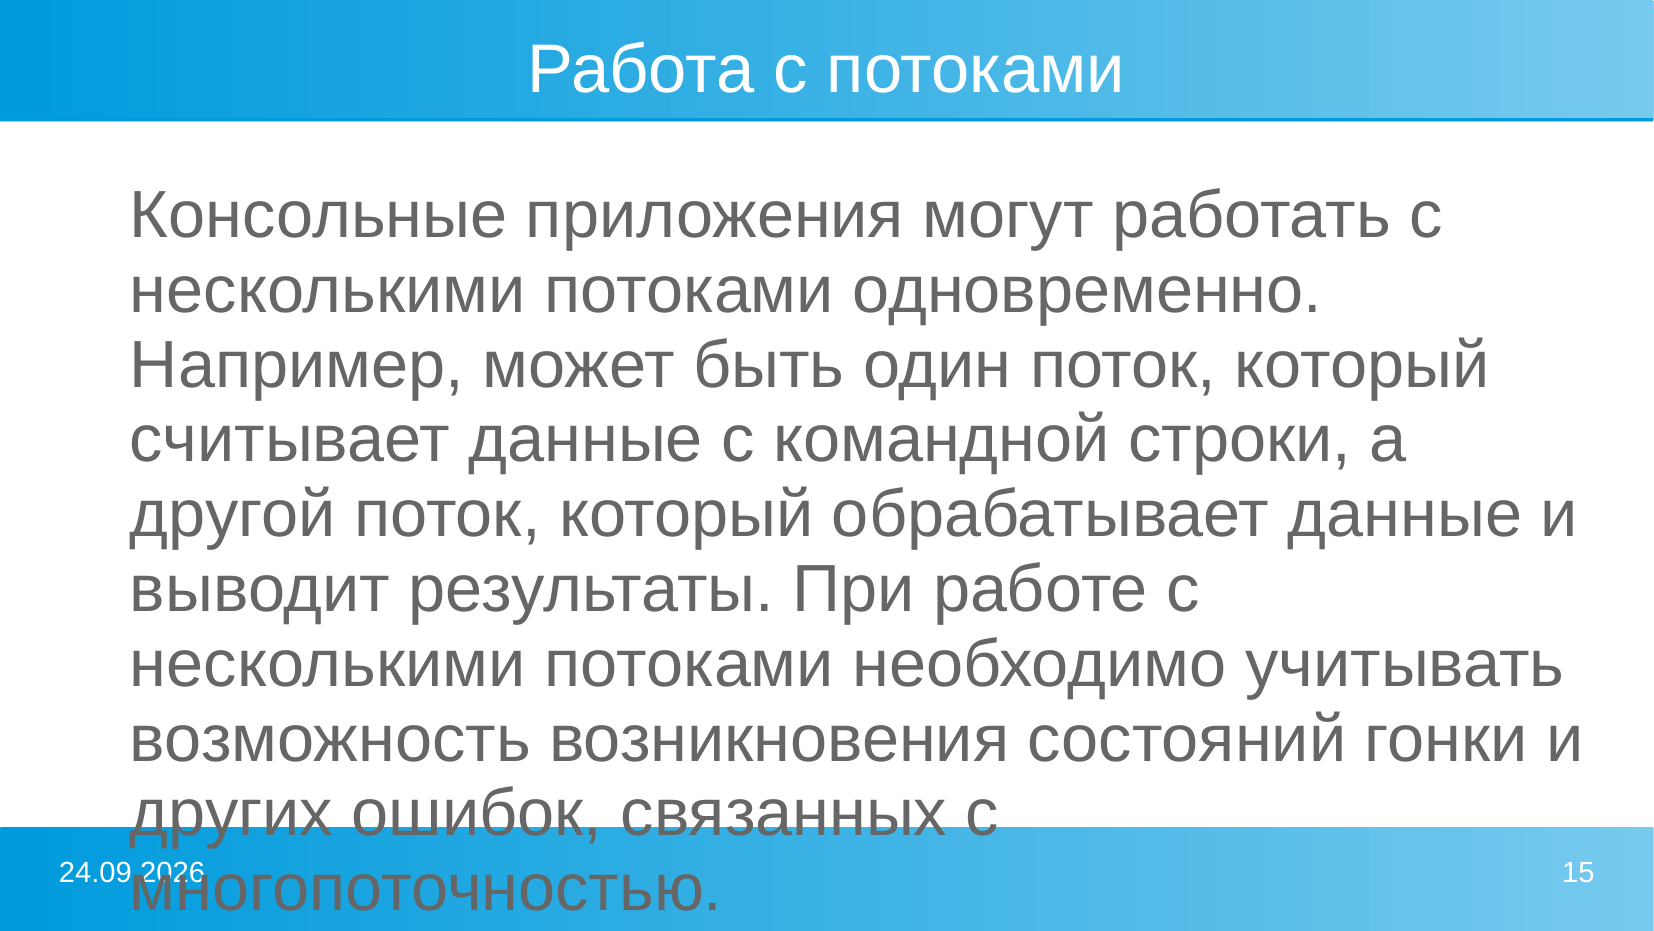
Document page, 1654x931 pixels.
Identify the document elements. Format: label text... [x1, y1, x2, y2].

title Работа с потоками [59, 29, 1595, 108]
list Консольные приложения могут работать с несколькими потоками одновременно. Например, может быть один поток, который считывает данные с командной строки, а другой поток, который обрабатывает данные и выводит результаты. При работе с несколькими потоками необходимо учитывать возможность возникновения состояний гонки и других ошибок, связанных с многопоточностью. [59, 177, 1595, 768]
